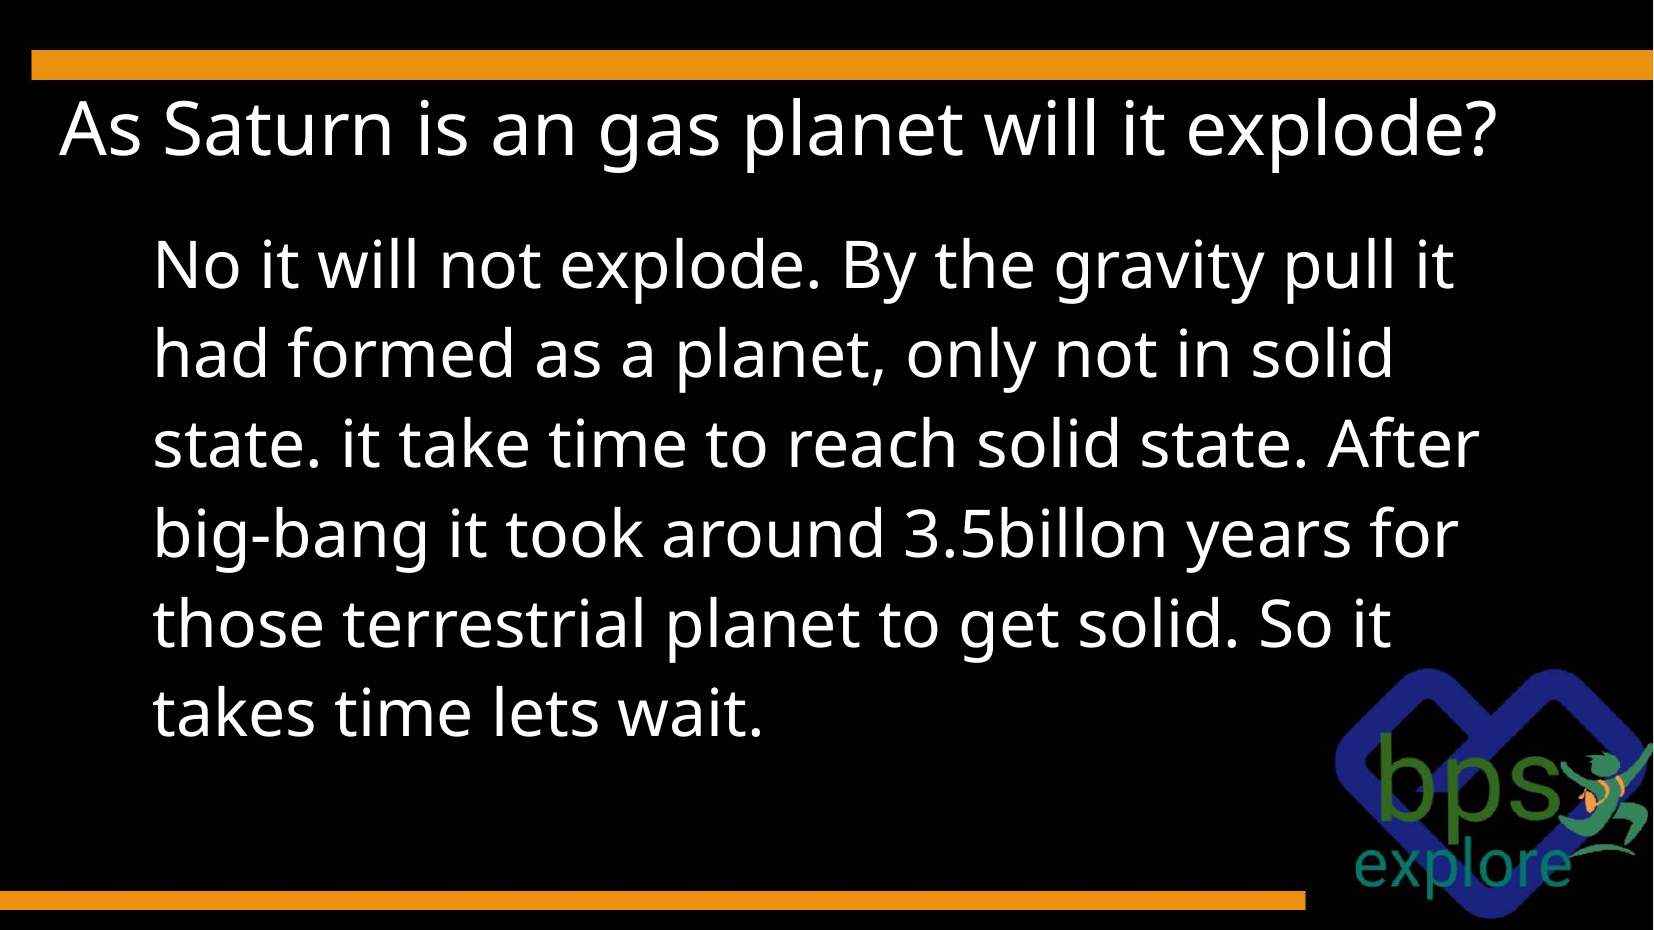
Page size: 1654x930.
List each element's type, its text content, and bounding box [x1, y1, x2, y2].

title As Saturn is an gas planet will it explode? [35, 48, 1524, 205]
picture [0, 0, 1654, 930]
list No it will not explode. By the gravity pull it had formed as a planet, only not in solid state. it take time to reach solid state. After big-bang it took around 3.5billon years for those terrestrial planet to get solid. So it takes time lets wait. [82, 217, 1571, 757]
